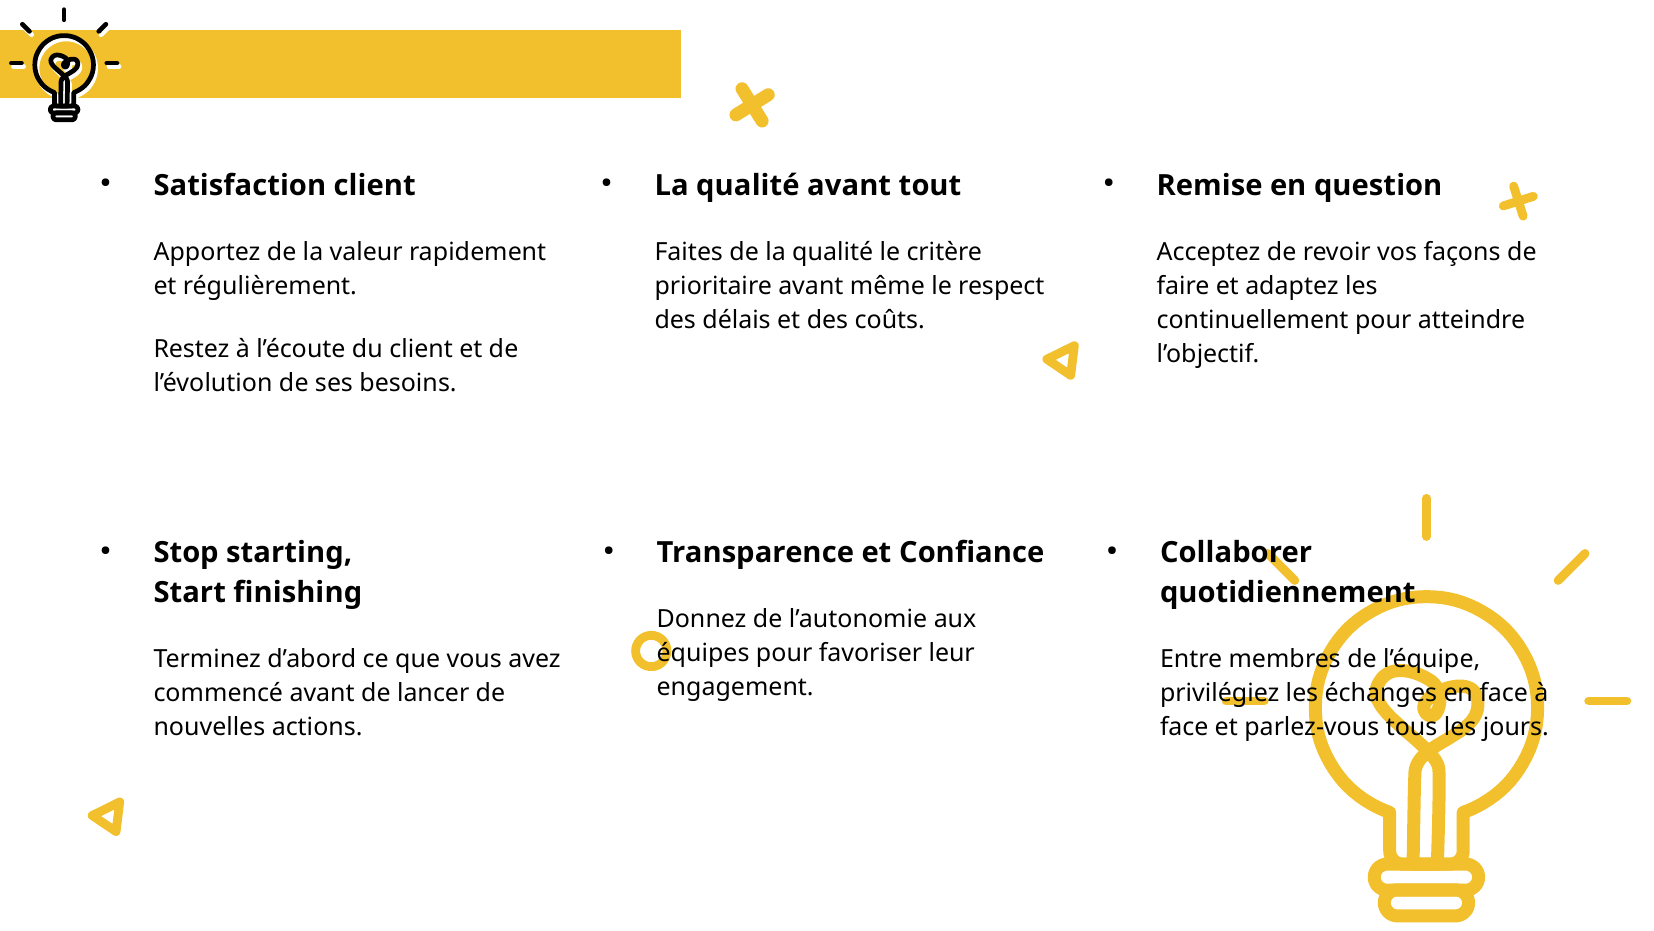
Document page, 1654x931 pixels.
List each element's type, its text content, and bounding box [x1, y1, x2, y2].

list Stop starting, Start finishing Terminez d’abord ce que vous avez commencé avant de lancer de nouvelles actions. [82, 531, 562, 811]
list Collaborer quotidiennement Entre membres de l’équipe, privilégiez les échanges en face à face et parlez-vous tous les jours. [1089, 531, 1569, 811]
list Transparence et Confiance Donnez de l’autonomie aux équipes pour favoriser leur engagement. [585, 531, 1066, 811]
list La qualité avant tout Faites de la qualité le critère prioritaire avant même le respect des délais et des coûts. [583, 164, 1063, 443]
list Satisfaction client Apportez de la valeur rapidement et régulièrement. Restez à l’écoute du client et de l’évolution de ses besoins. [82, 164, 562, 443]
list Remise en question Acceptez de revoir vos façons de faire et adaptez les continuellement pour atteindre l’objectif. [1085, 164, 1565, 443]
